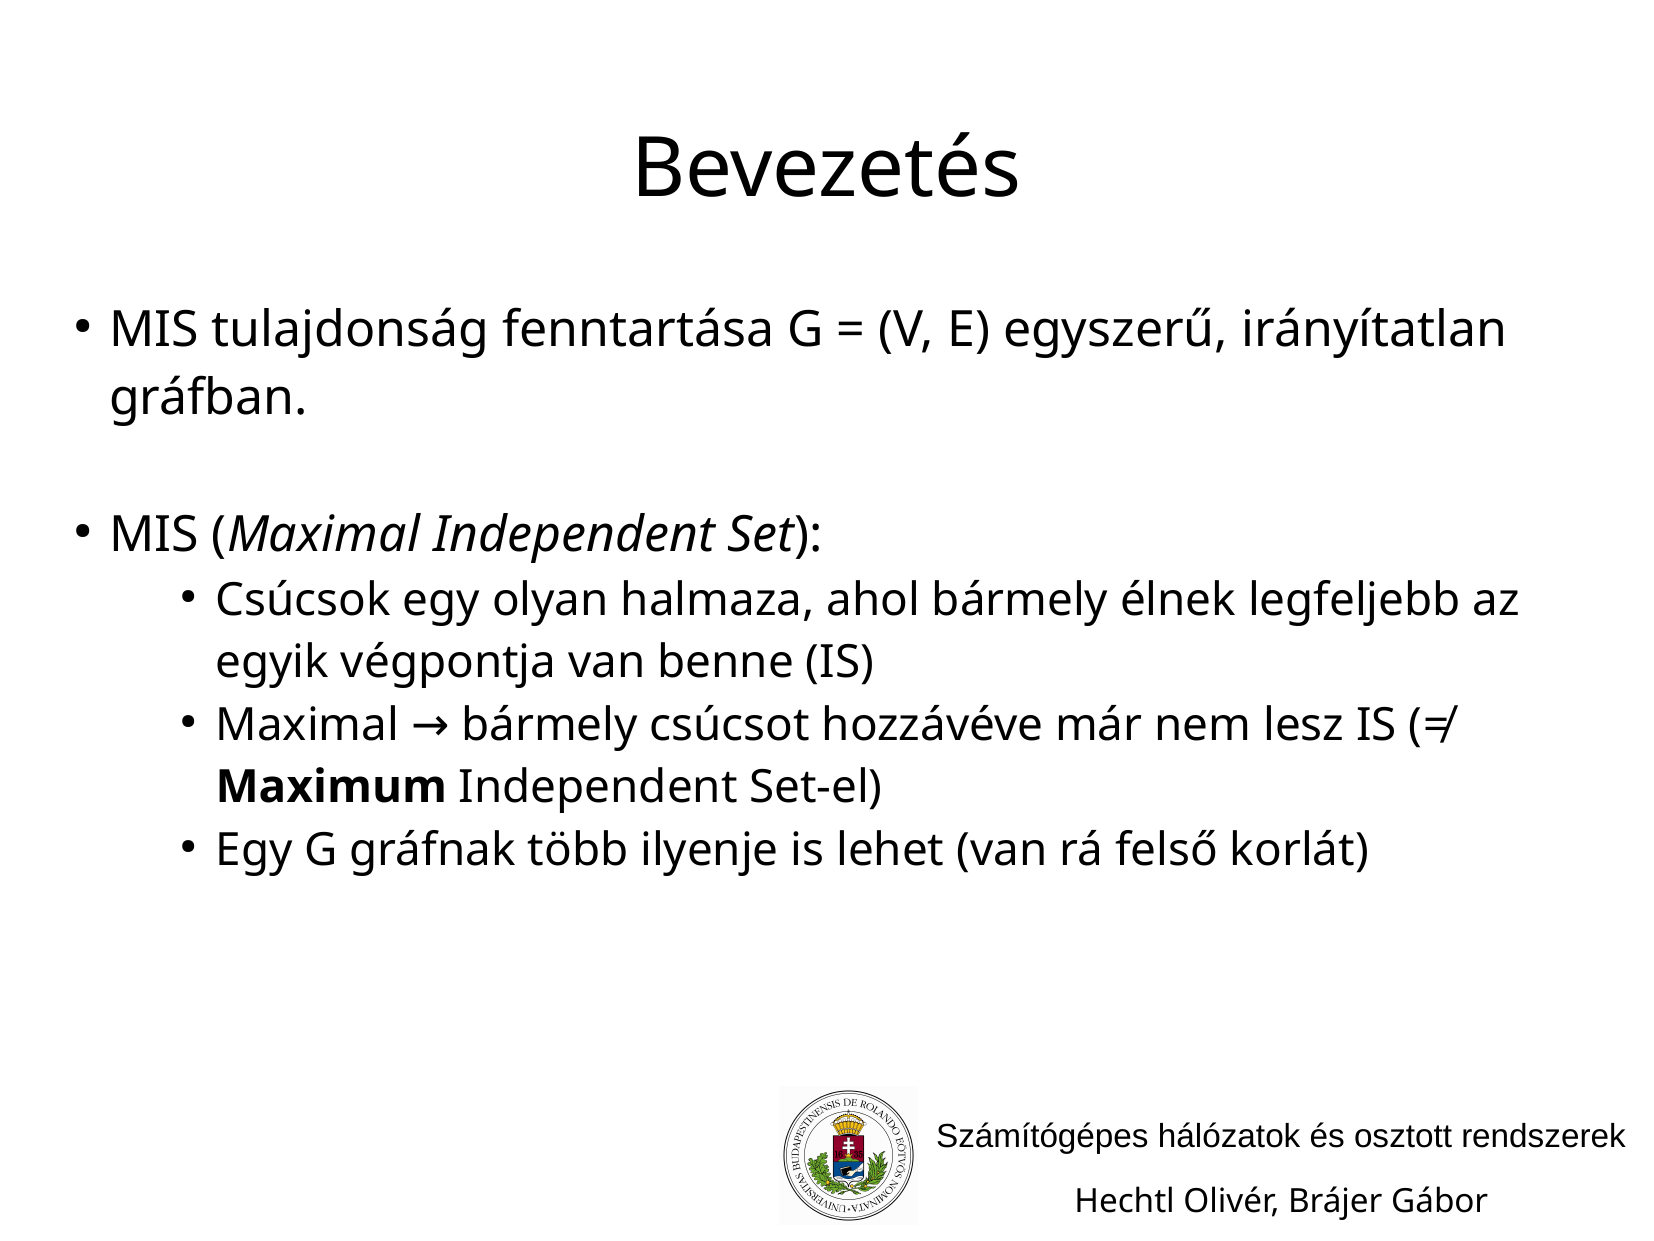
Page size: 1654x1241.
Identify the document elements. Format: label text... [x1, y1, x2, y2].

title Bevezetés [82, 82, 1571, 246]
picture [779, 1086, 918, 1225]
text_box Számítógépes hálózatok és osztott rendszerek [921, 1110, 1654, 1170]
text_box Hechtl Olivér, Brájer Gábor [944, 1169, 1619, 1223]
text_box MIS tulajdonság fenntartása G = (V, E) egyszerű, irányítatlan gráfban. MIS (Maximal Independent Set): Csúcsok egy olyan halmaza, ahol bármely élnek legfeljebb az egyik végpontja van benne (IS) Maximal → bármely csúcsot hozzávéve már nem lesz IS (≠ Maximum Independent Set-el) Egy G gráfnak több ilyenje is lehet (van rá felső korlát) [59, 285, 1583, 805]
